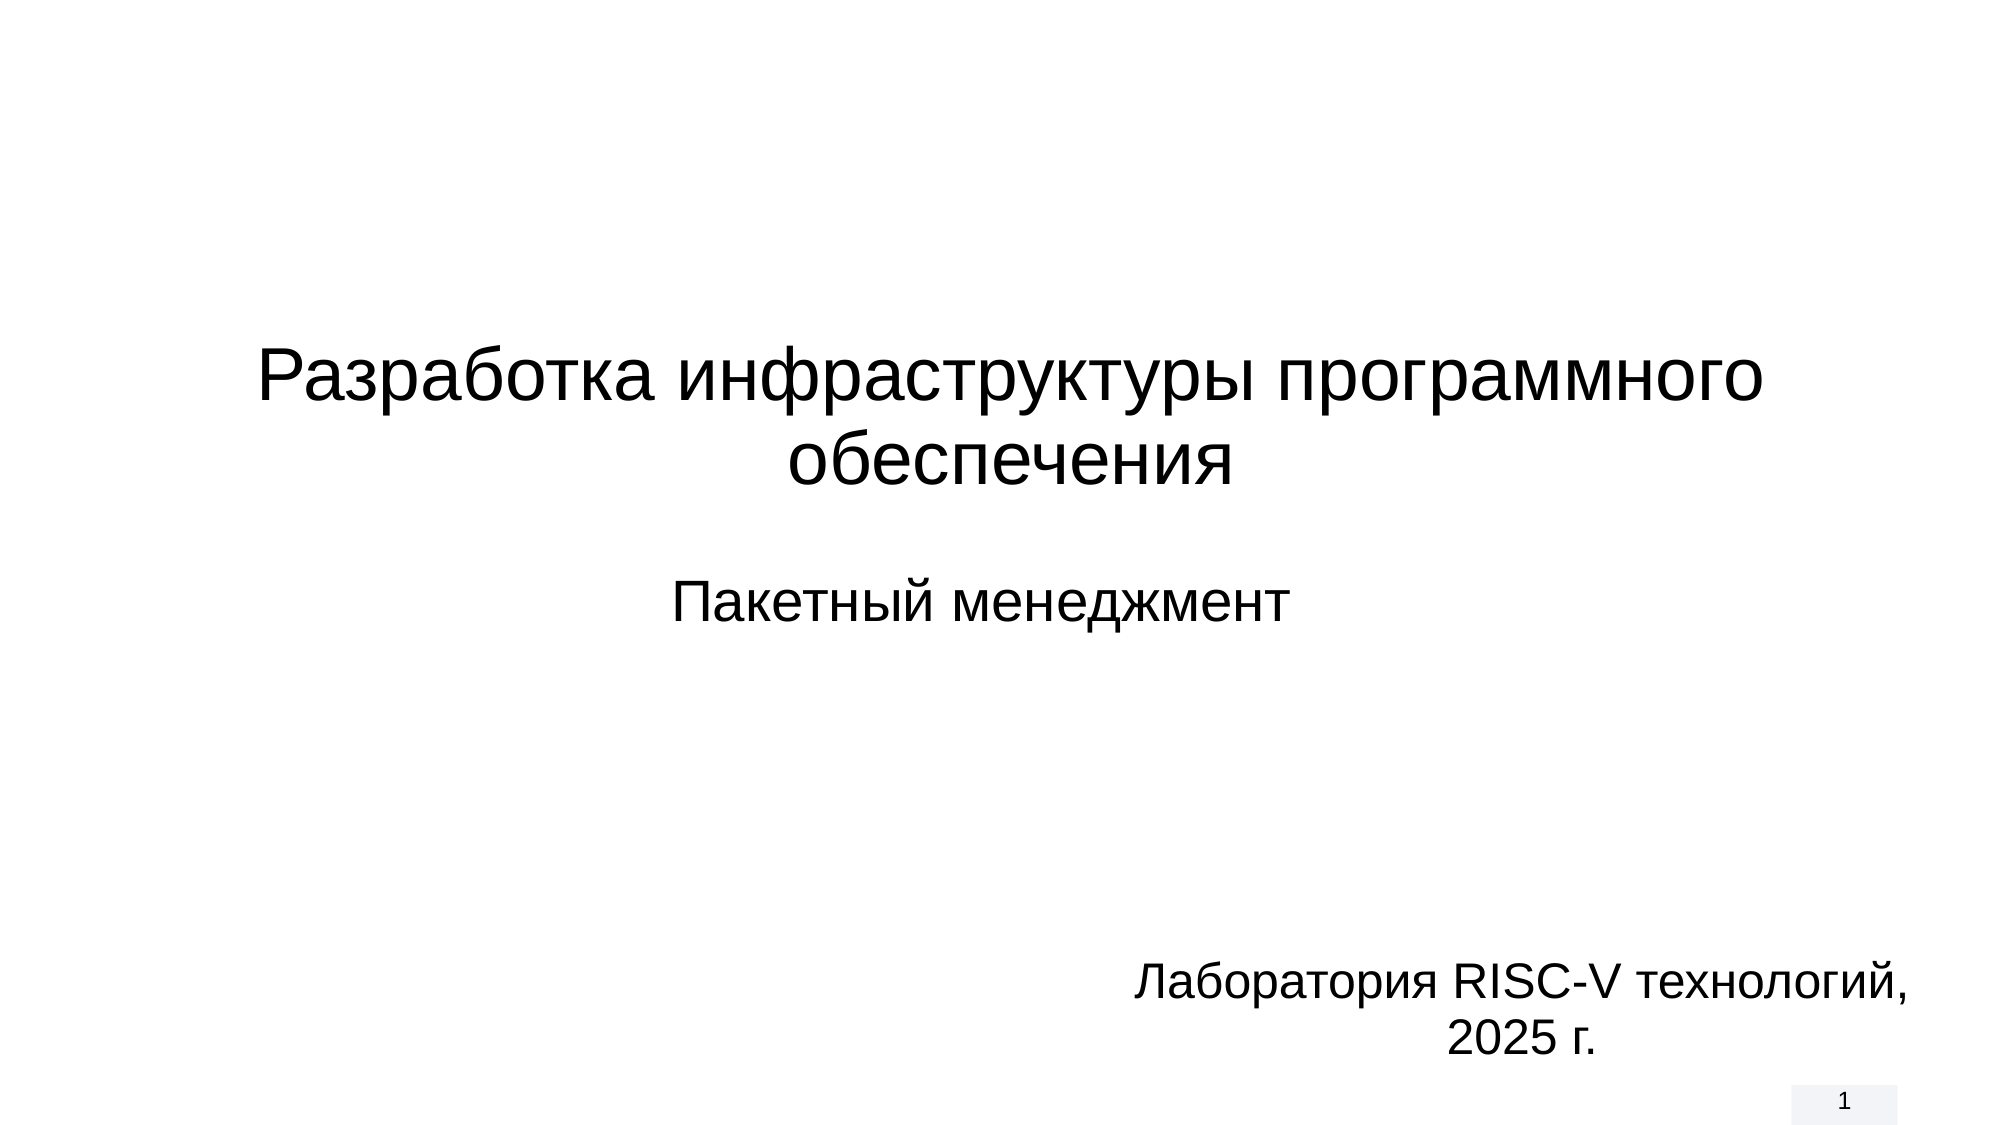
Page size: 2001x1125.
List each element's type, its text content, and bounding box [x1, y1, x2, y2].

text_box <number> [1823, 1079, 1967, 1123]
text_box Лаборатория RISC-V технологий, 2025 г. [1078, 946, 1966, 1073]
text_box Разработка инфраструктуры программного обеспечения [103, 324, 1920, 508]
text_box Пакетный менеджмент [73, 561, 1890, 650]
